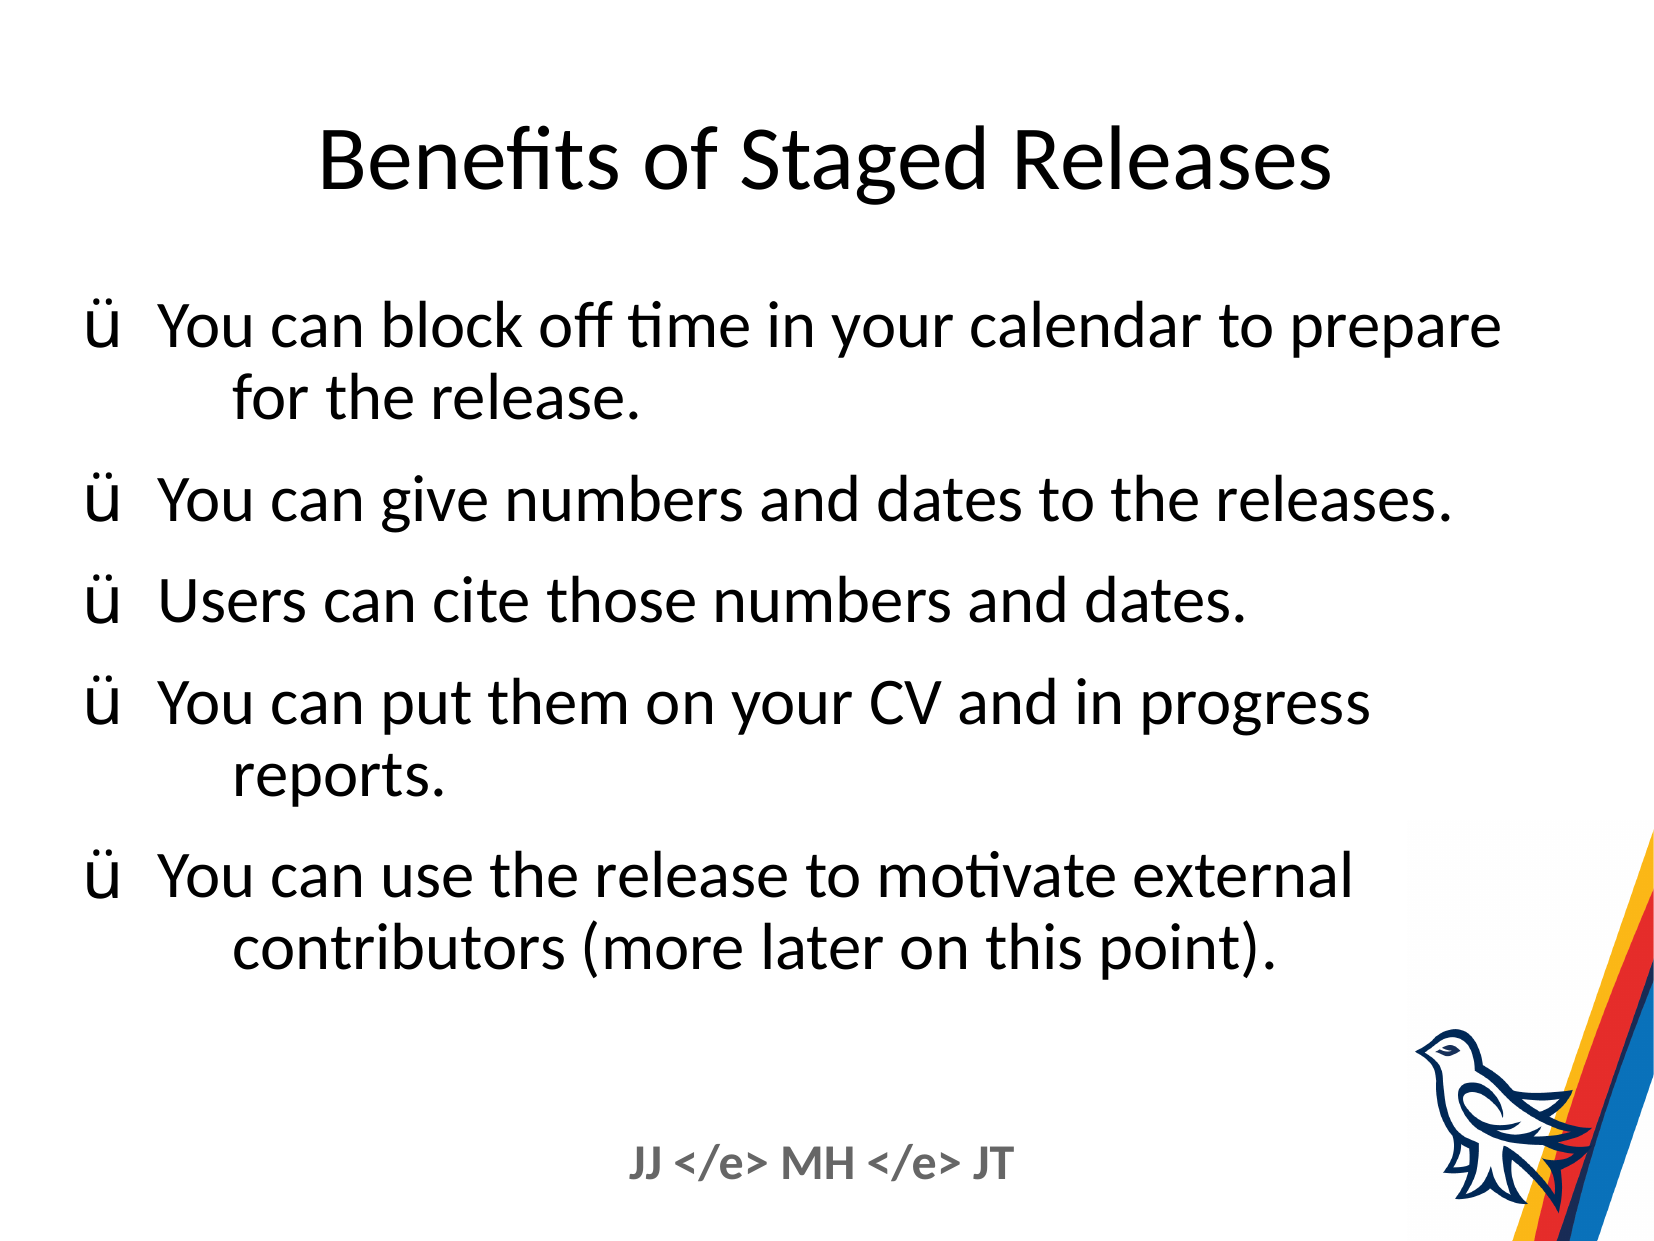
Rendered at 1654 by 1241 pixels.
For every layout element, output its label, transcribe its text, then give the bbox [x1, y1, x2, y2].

text_box JJ </e> MH </e> JT [565, 1129, 1090, 1216]
list You can block off time in your calendar to prepare for the release. You can give numbers and dates to the releases. Users can cite those numbers and dates. You can put them on your CV and in progress reports. You can use the release to motivate external contributors (more later on this point). [82, 290, 1571, 1010]
title Benefits of Staged Releases [82, 49, 1571, 257]
